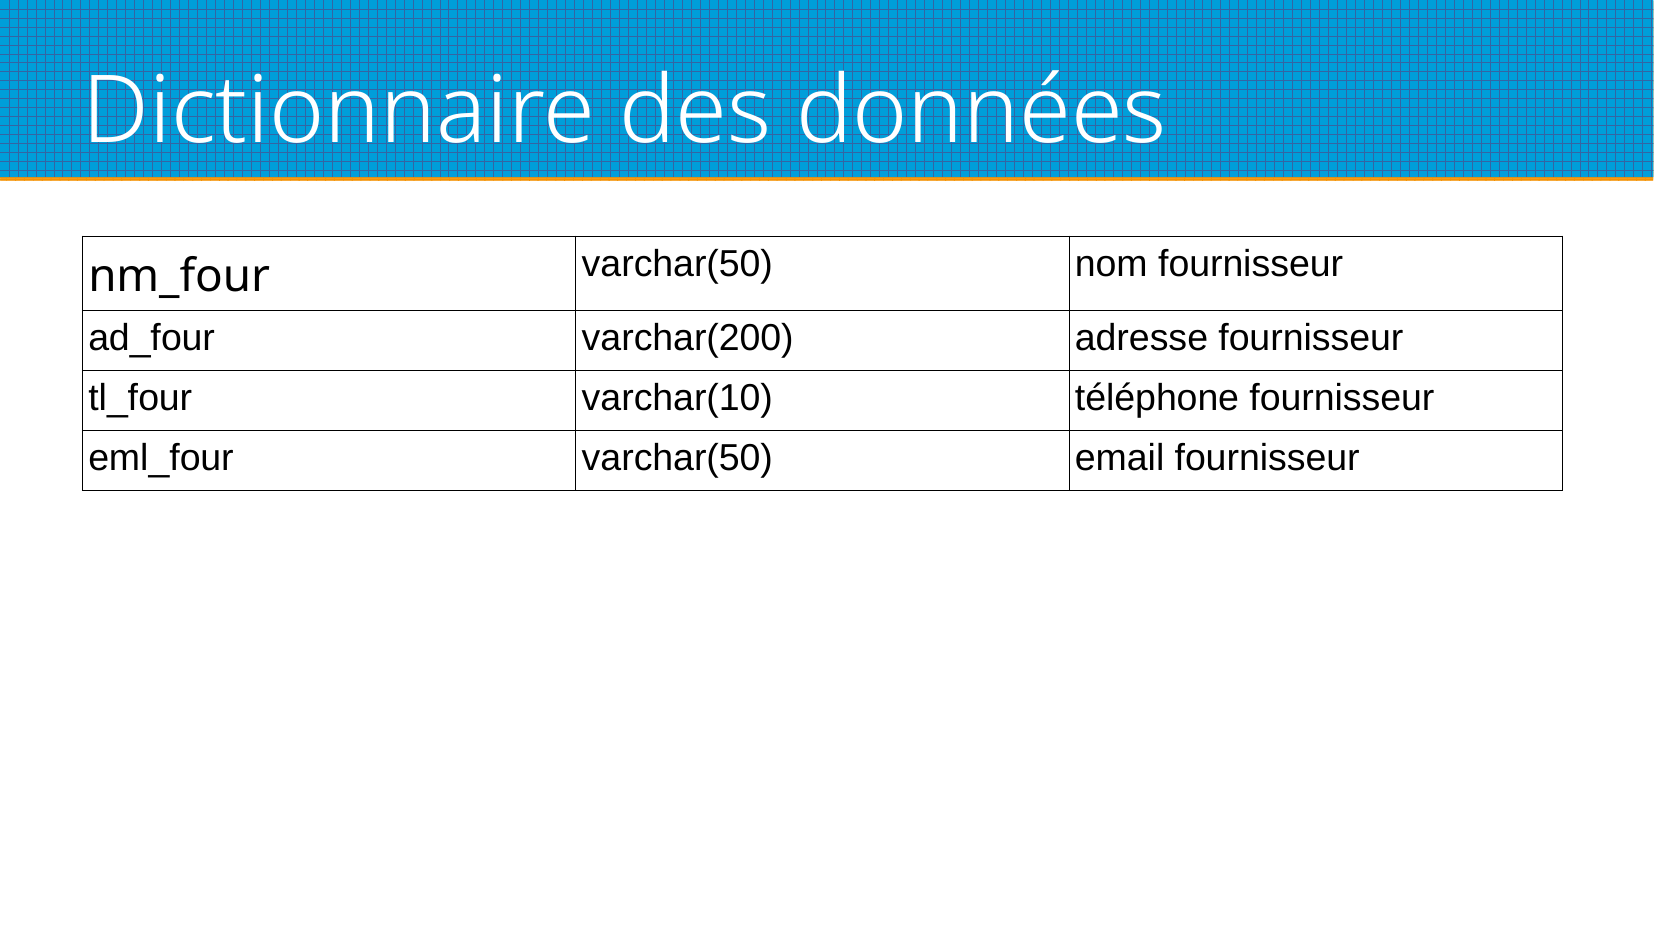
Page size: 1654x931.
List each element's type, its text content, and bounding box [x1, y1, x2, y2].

table_header nom fournisseur [1070, 237, 1562, 310]
table_header nm_four [83, 237, 575, 310]
table_cell varchar(50) [576, 431, 1069, 490]
table_cell eml_four [83, 431, 575, 490]
table_cell adresse fournisseur [1070, 311, 1562, 370]
table_header varchar(50) [576, 237, 1069, 310]
table_cell téléphone fournisseur [1070, 371, 1562, 430]
table_cell varchar(200) [576, 311, 1069, 370]
title Dictionnaire des données [82, 14, 1571, 171]
table_cell varchar(10) [576, 371, 1069, 430]
table_cell tl_four [83, 371, 575, 430]
table_cell ad_four [83, 311, 575, 370]
table_cell email fournisseur [1070, 431, 1562, 490]
